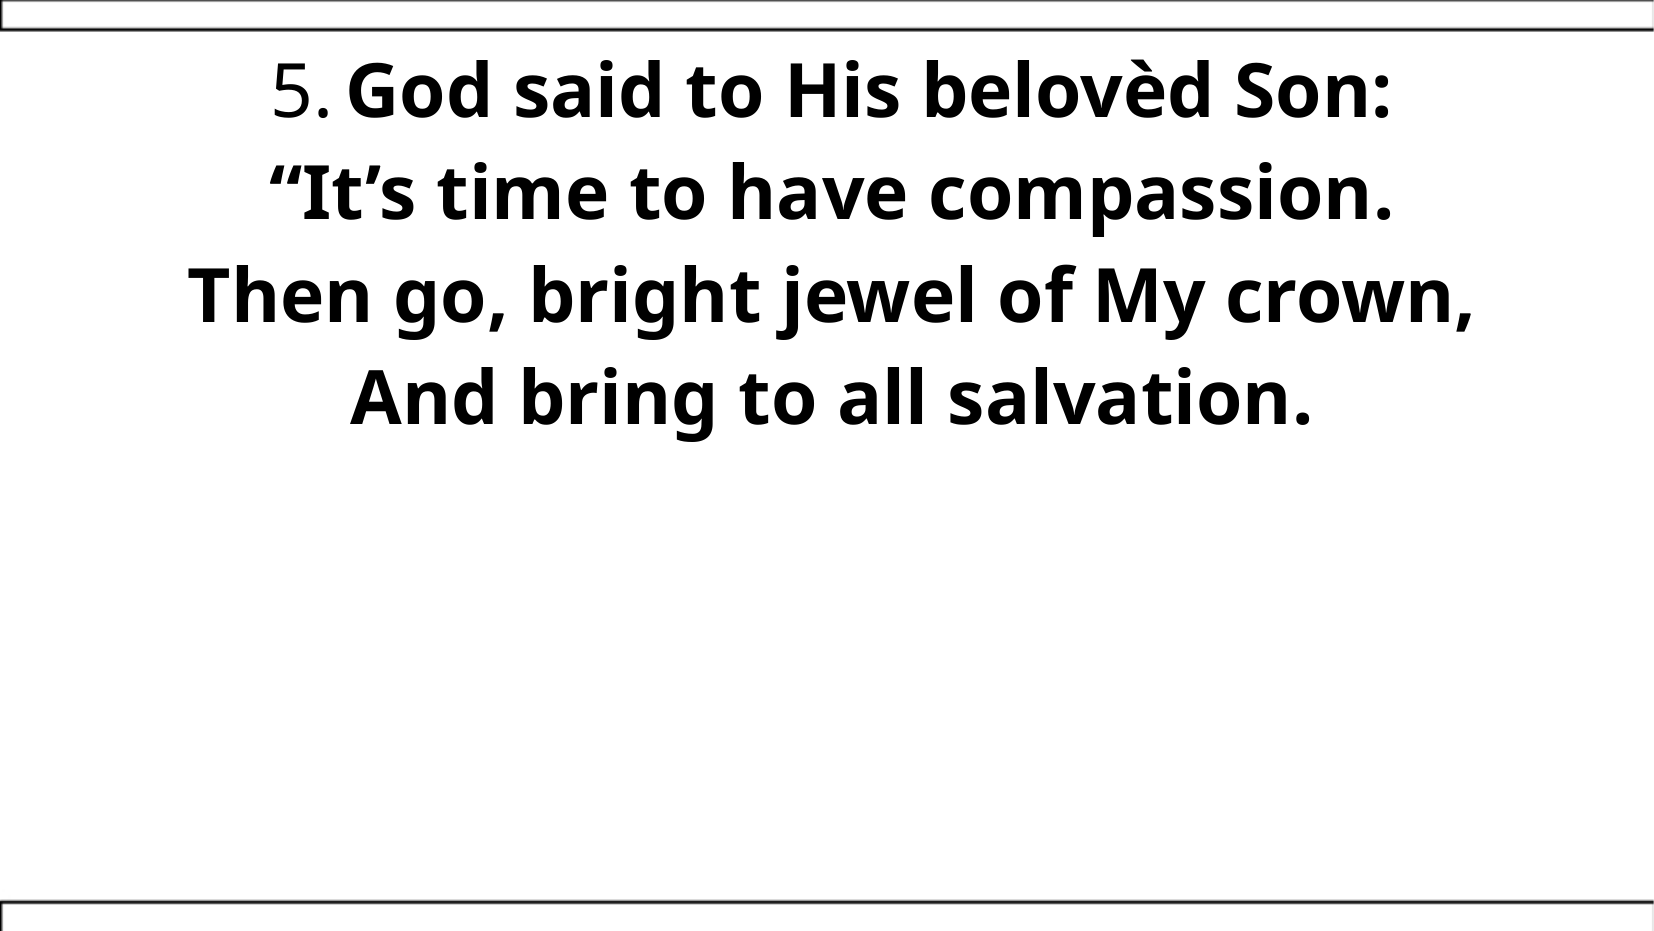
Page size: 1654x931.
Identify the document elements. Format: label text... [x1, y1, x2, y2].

text_box 5. God said to His belovèd Son: “It’s time to have compassion. Then go, bright jewel of My crown, And bring to all salvation. [120, 30, 1546, 445]
picture [0, 0, 1654, 931]
